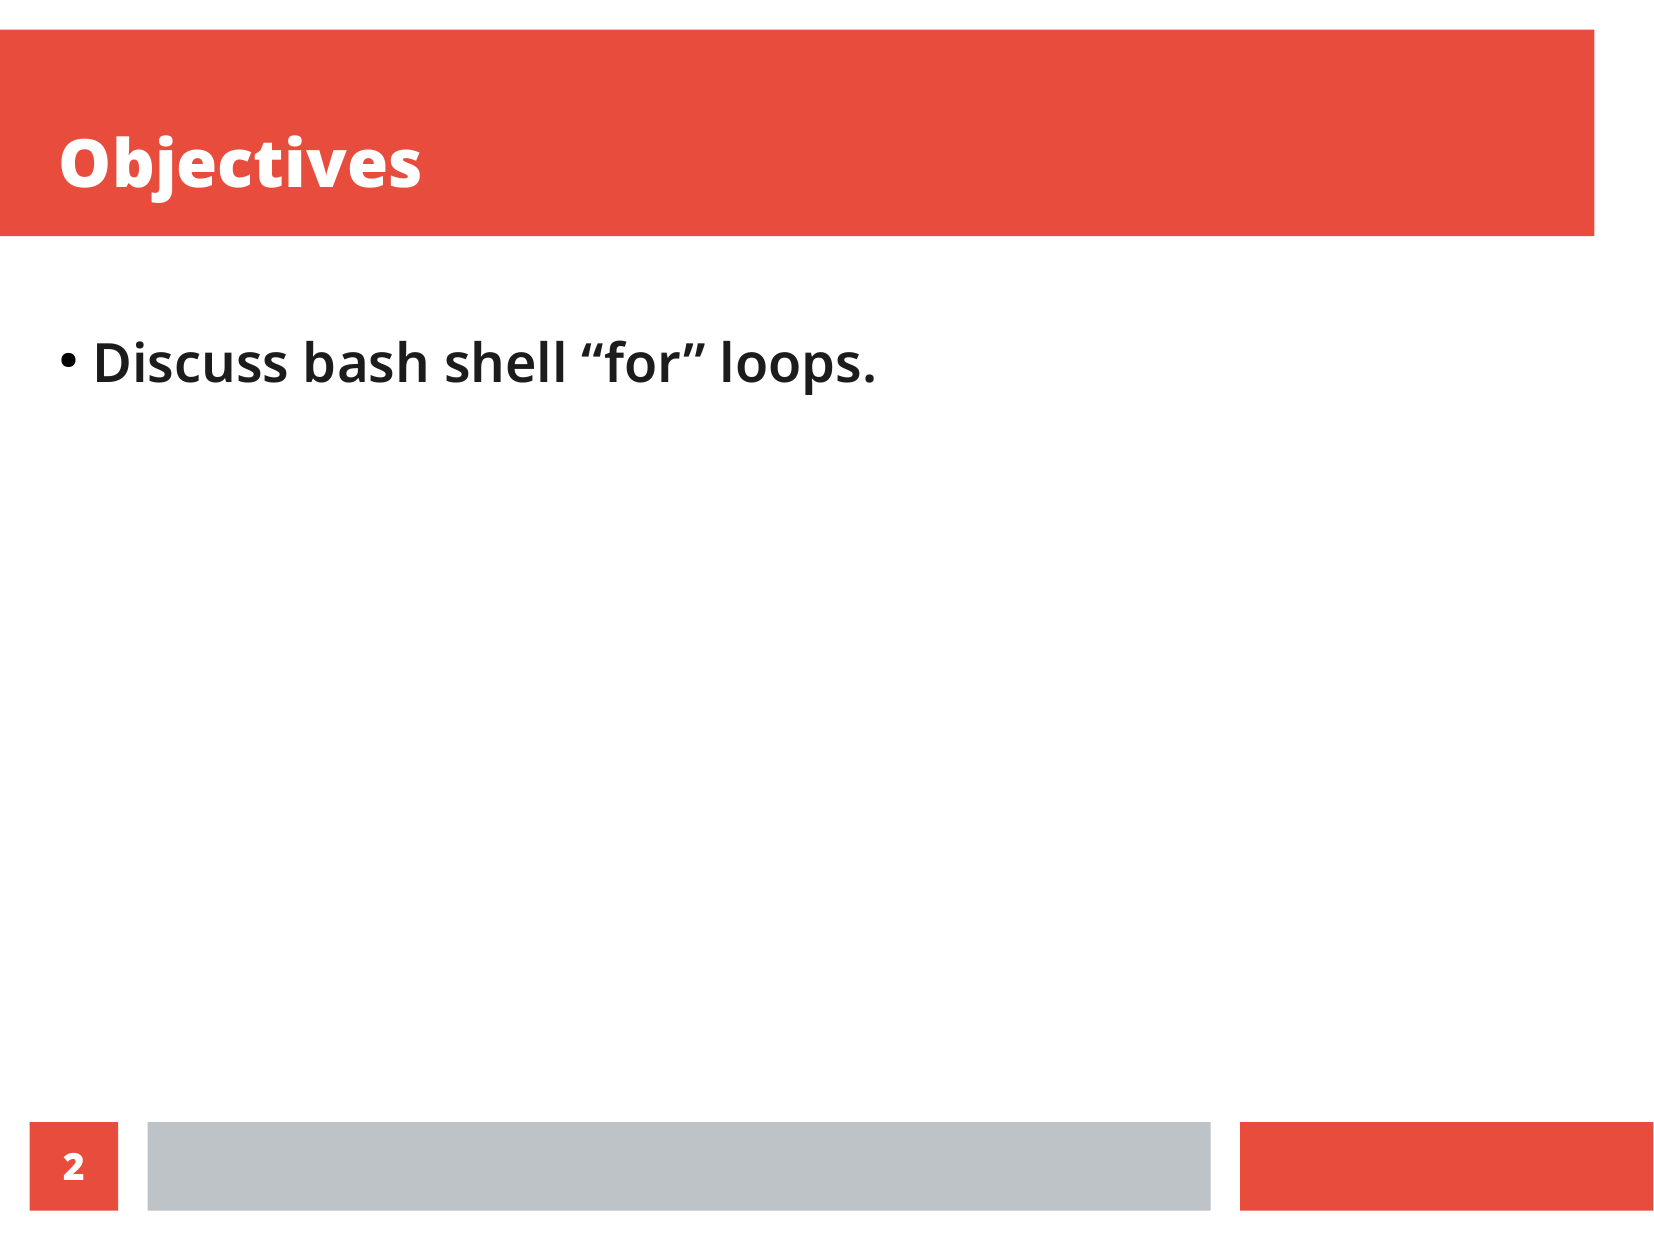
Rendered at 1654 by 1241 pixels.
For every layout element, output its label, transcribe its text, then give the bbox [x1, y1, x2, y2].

list Discuss bash shell “for” loops. [59, 324, 1565, 1093]
title Objectives [59, 59, 1595, 207]
